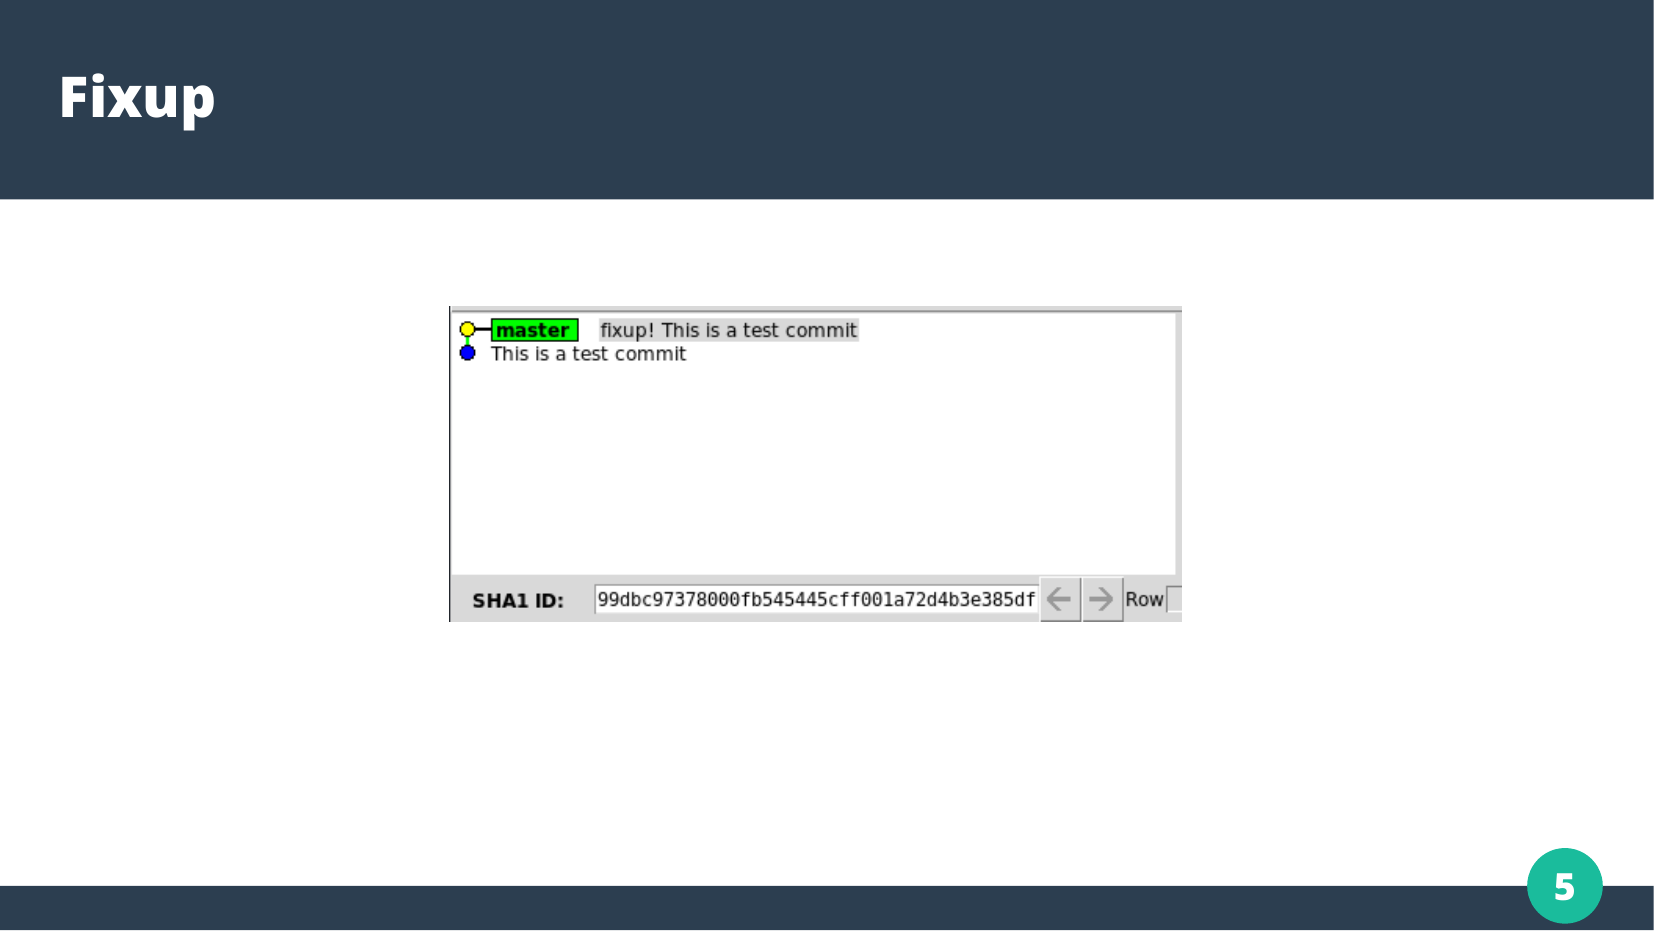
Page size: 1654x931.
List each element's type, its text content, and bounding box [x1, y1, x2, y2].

picture [449, 306, 1182, 622]
title Fixup [59, 37, 1595, 155]
